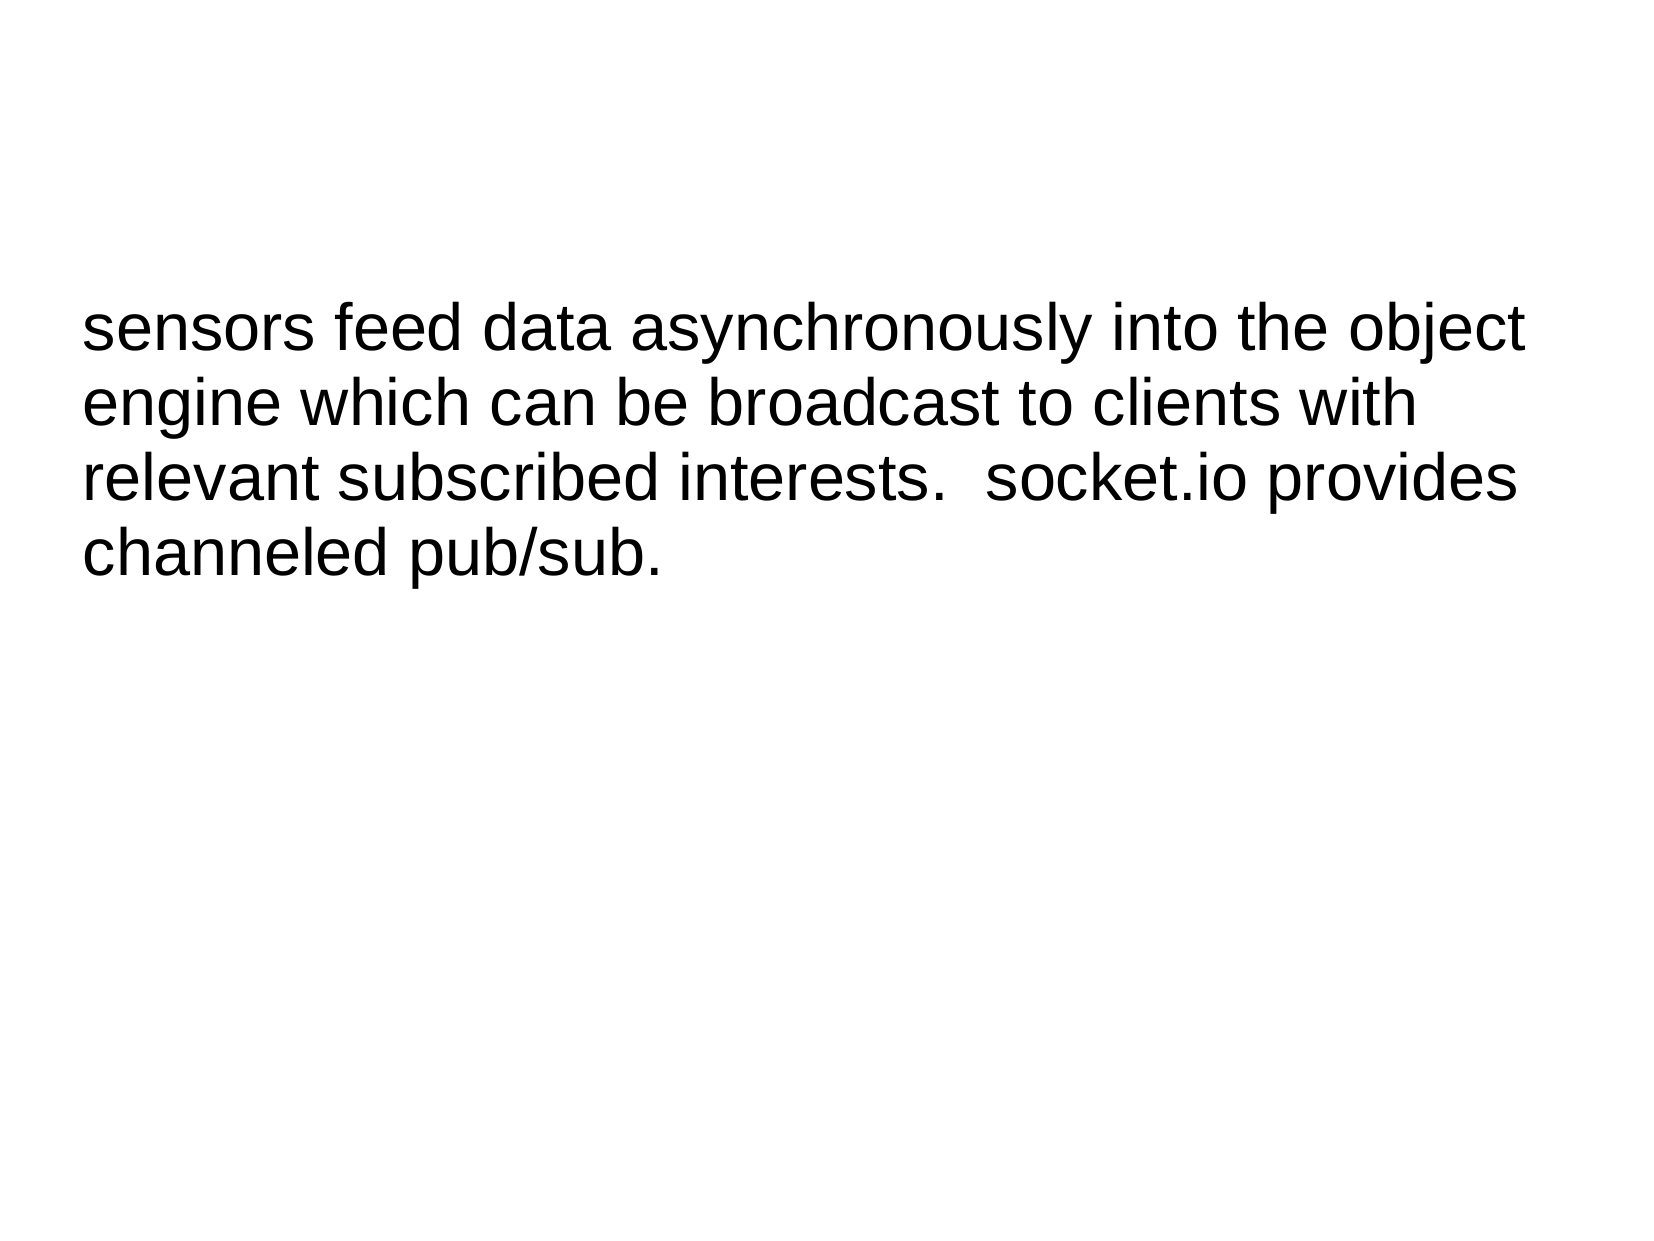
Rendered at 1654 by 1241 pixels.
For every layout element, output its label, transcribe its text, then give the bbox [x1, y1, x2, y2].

list sensors feed data asynchronously into the object engine which can be broadcast to clients with relevant subscribed interests. socket.io provides channeled pub/sub. [82, 290, 1538, 1010]
